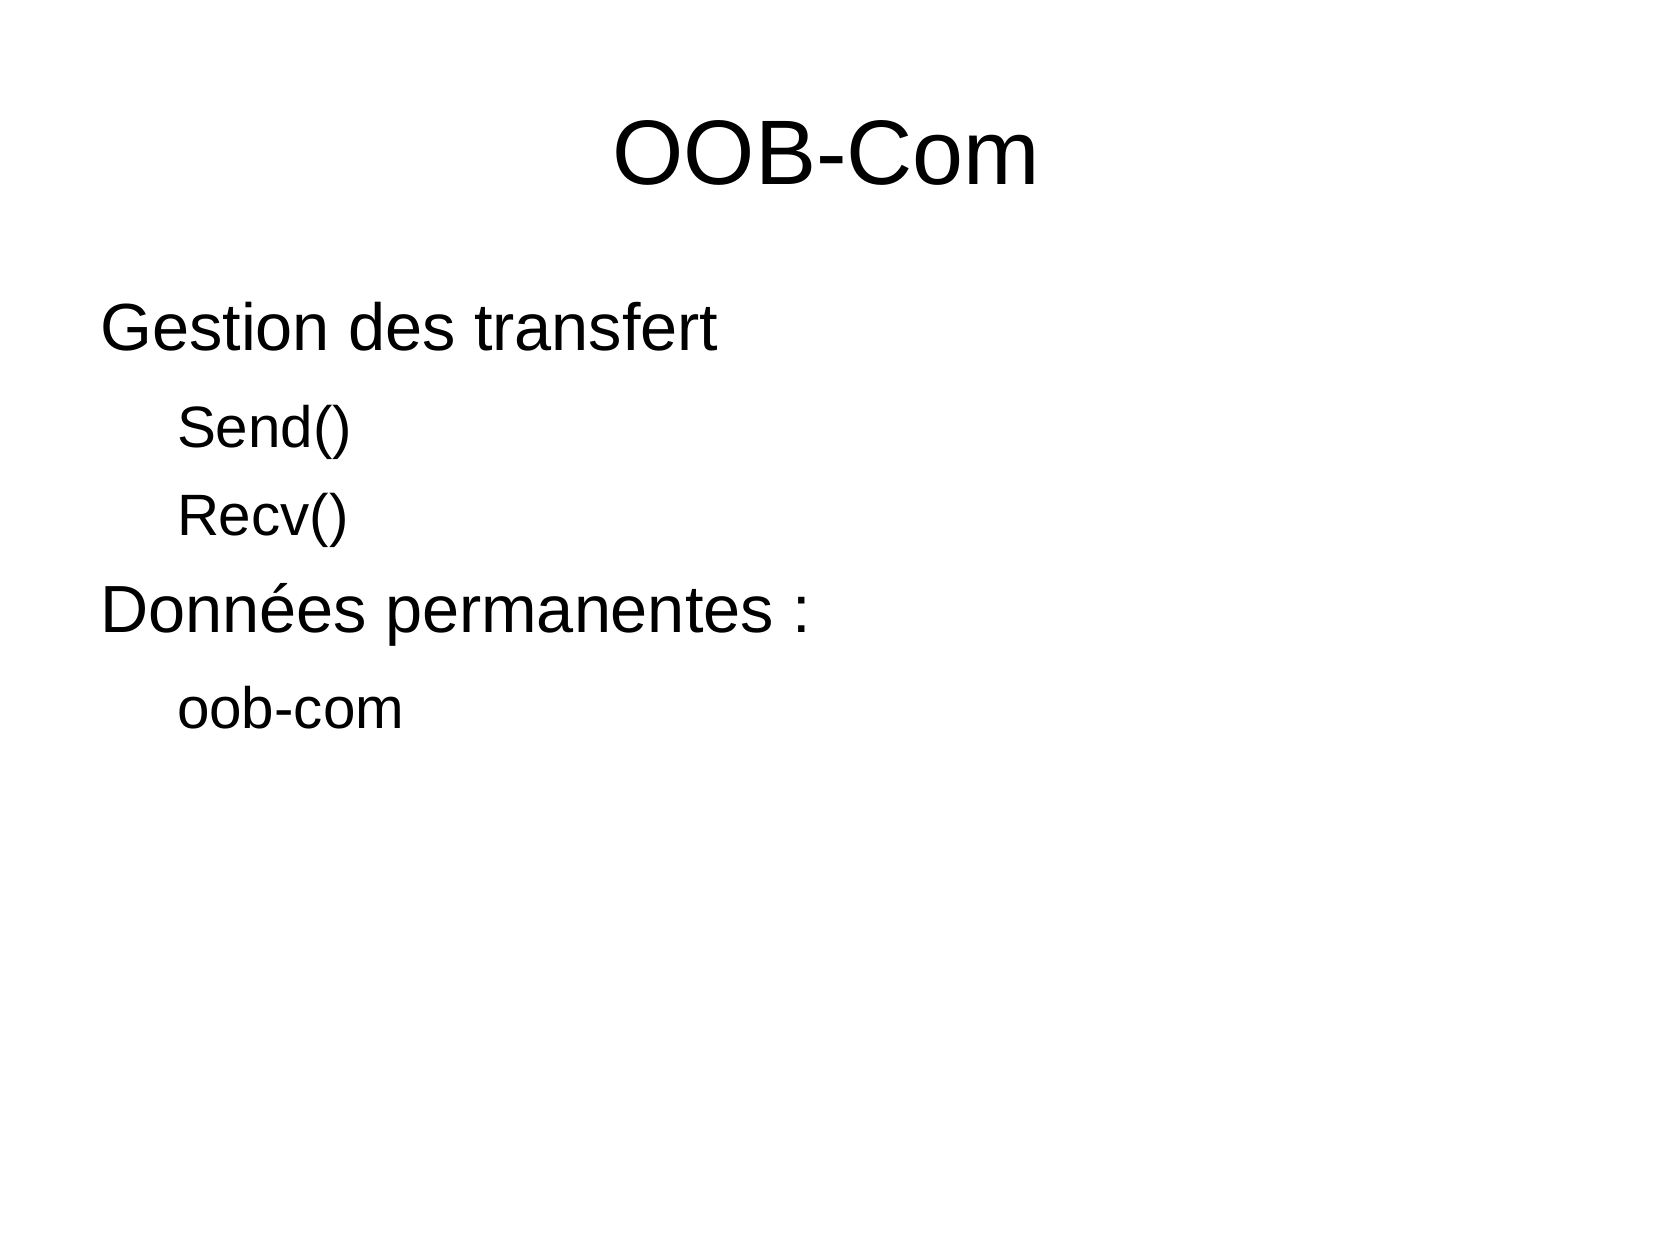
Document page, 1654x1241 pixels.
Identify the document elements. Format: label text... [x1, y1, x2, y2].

title OOB-Com [82, 49, 1571, 257]
list Gestion des transfert Send() Recv() Données permanentes : oob-com [82, 290, 1571, 1109]
